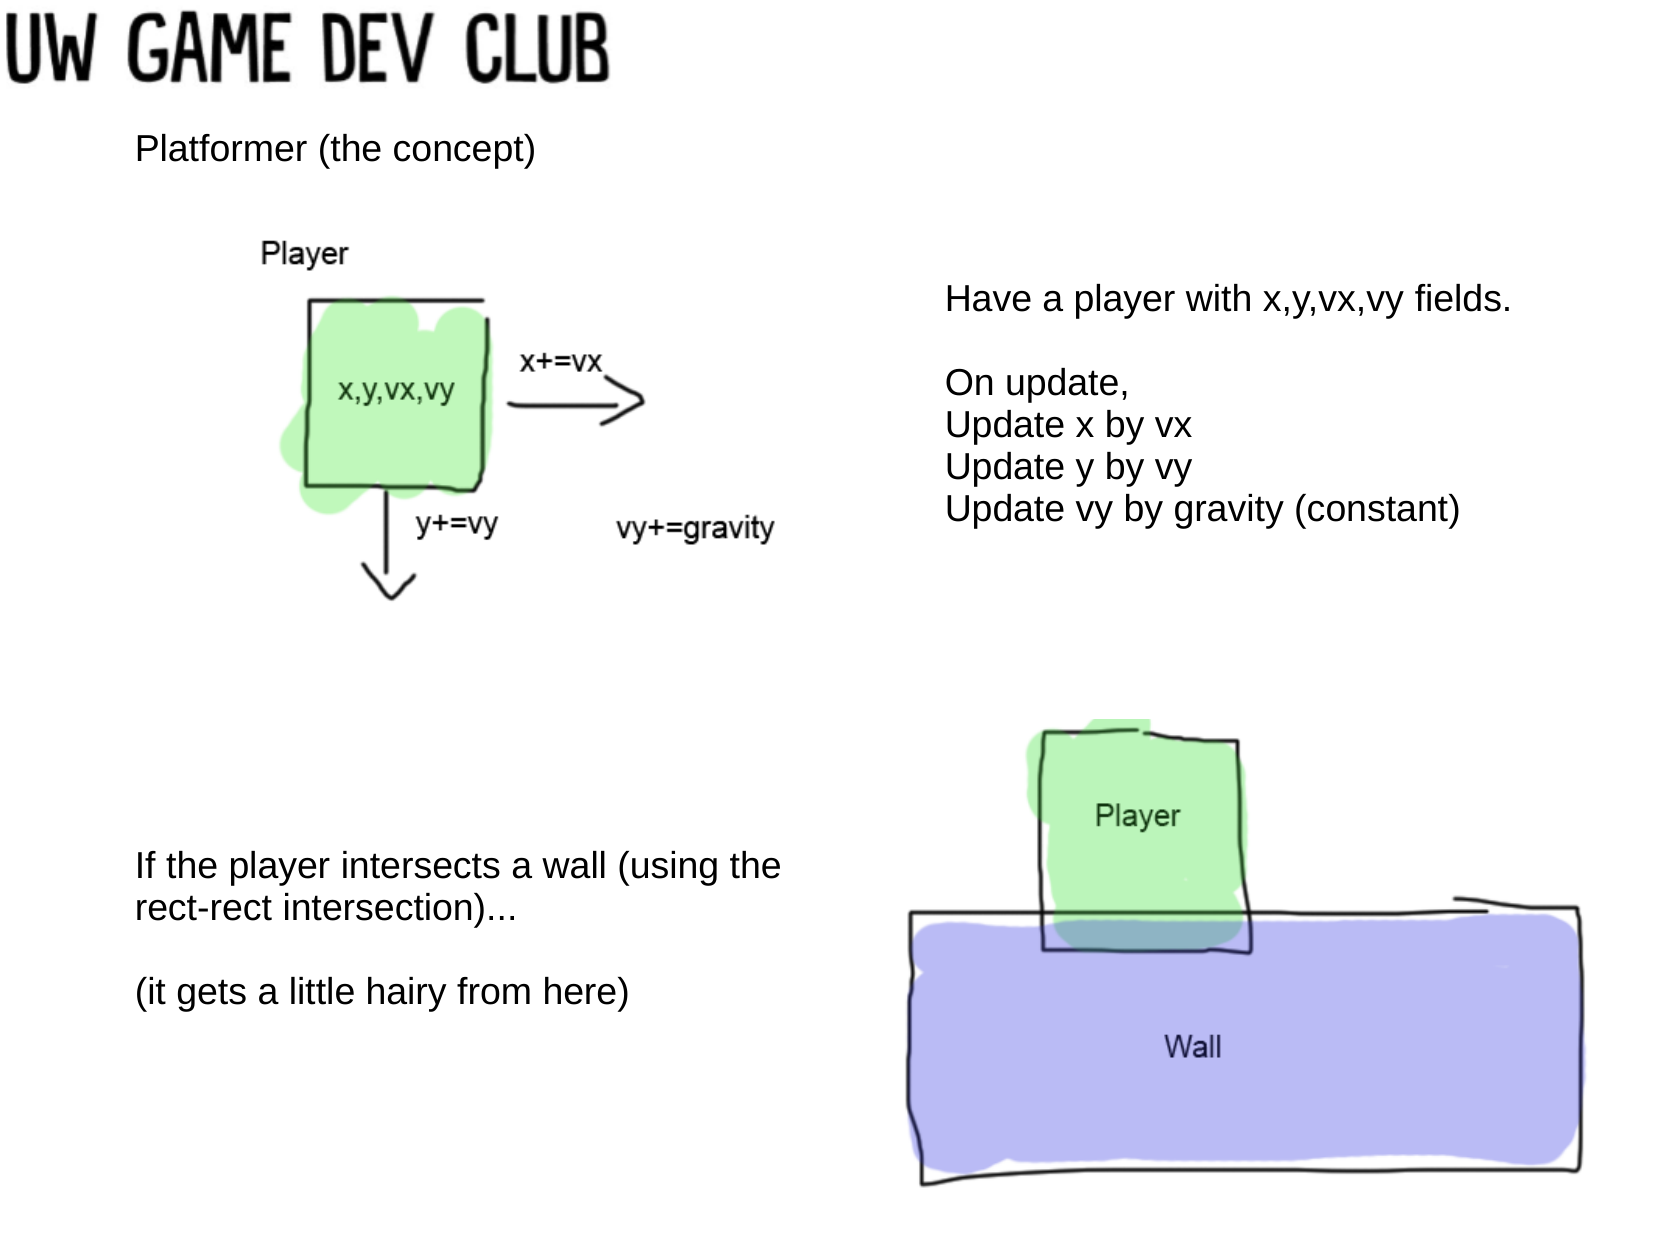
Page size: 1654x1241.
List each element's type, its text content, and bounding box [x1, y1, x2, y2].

text_box Have a player with x,y,vx,vy fields. On update, Update x by vx Update y by vy Update vy by gravity (constant) [930, 270, 1531, 537]
picture [897, 719, 1606, 1216]
picture [2, 1, 617, 90]
text_box Platformer (the concept) [120, 120, 706, 177]
picture [225, 224, 826, 621]
text_box If the player intersects a wall (using the rect-rect intersection)... (it gets a little hairy from here) [120, 837, 826, 1021]
